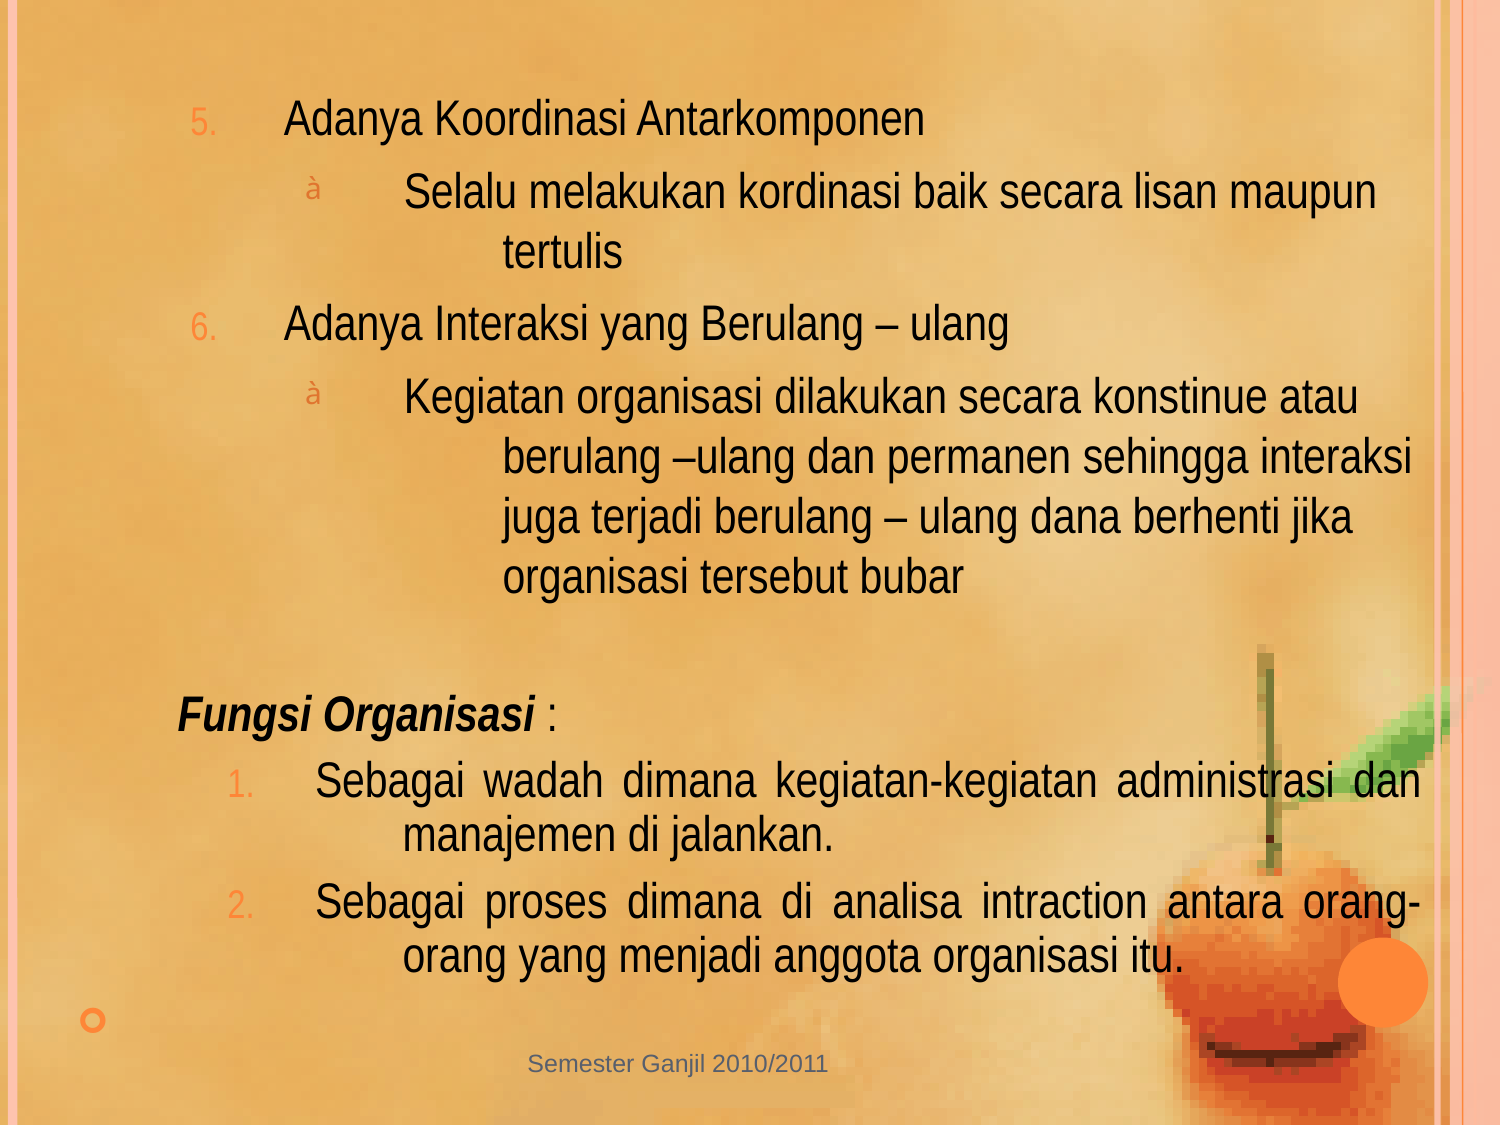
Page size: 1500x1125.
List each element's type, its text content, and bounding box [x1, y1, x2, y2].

list Adanya Koordinasi Antarkomponen Selalu melakukan kordinasi baik secara lisan maupun tertulis Adanya Interaksi yang Berulang – ulang Kegiatan organisasi dilakukan secara konstinue atau berulang –ulang dan permanen sehingga interaksi juga terjadi berulang – ulang dana berhenti jika organisasi tersebut bubar Fungsi Organisasi : Sebagai wadah dimana kegiatan-kegiatan administrasi dan manajemen di jalankan. Sebagai proses dimana di analisa intraction antara orang-orang yang menjadi anggota organisasi itu. [62, 78, 1438, 1012]
text_box Semester Ganjil 2010/2011 [512, 1025, 1070, 1101]
